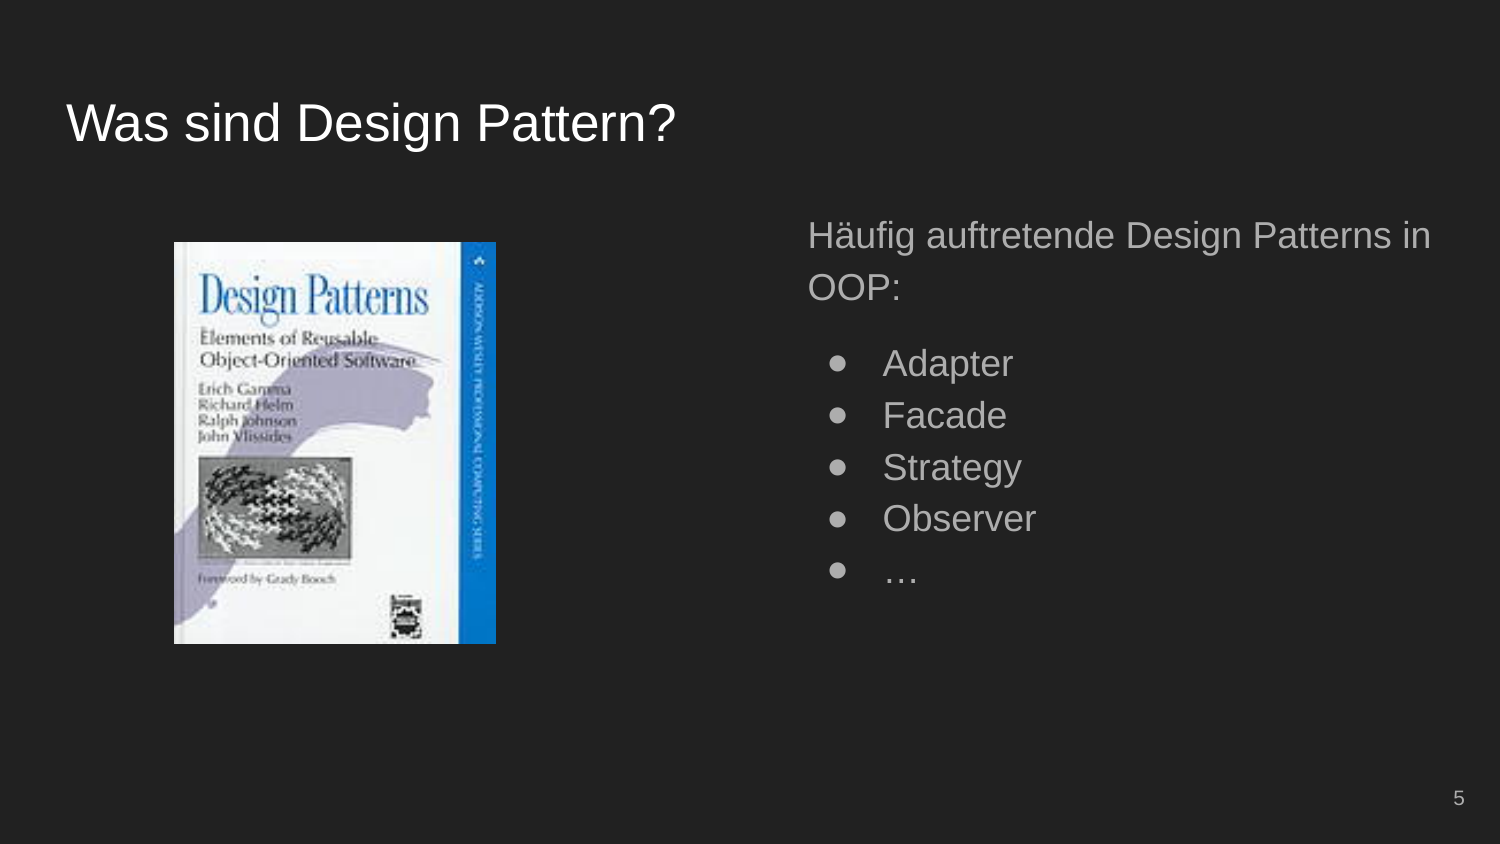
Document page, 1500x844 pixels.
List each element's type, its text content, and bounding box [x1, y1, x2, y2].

picture [174, 242, 496, 644]
slide_number <number> [1389, 764, 1480, 830]
title Was sind Design Pattern? [51, 72, 1449, 167]
list Häufig auftretende Design Patterns in OOP: Adapter Facade Strategy Observer … [792, 189, 1449, 750]
